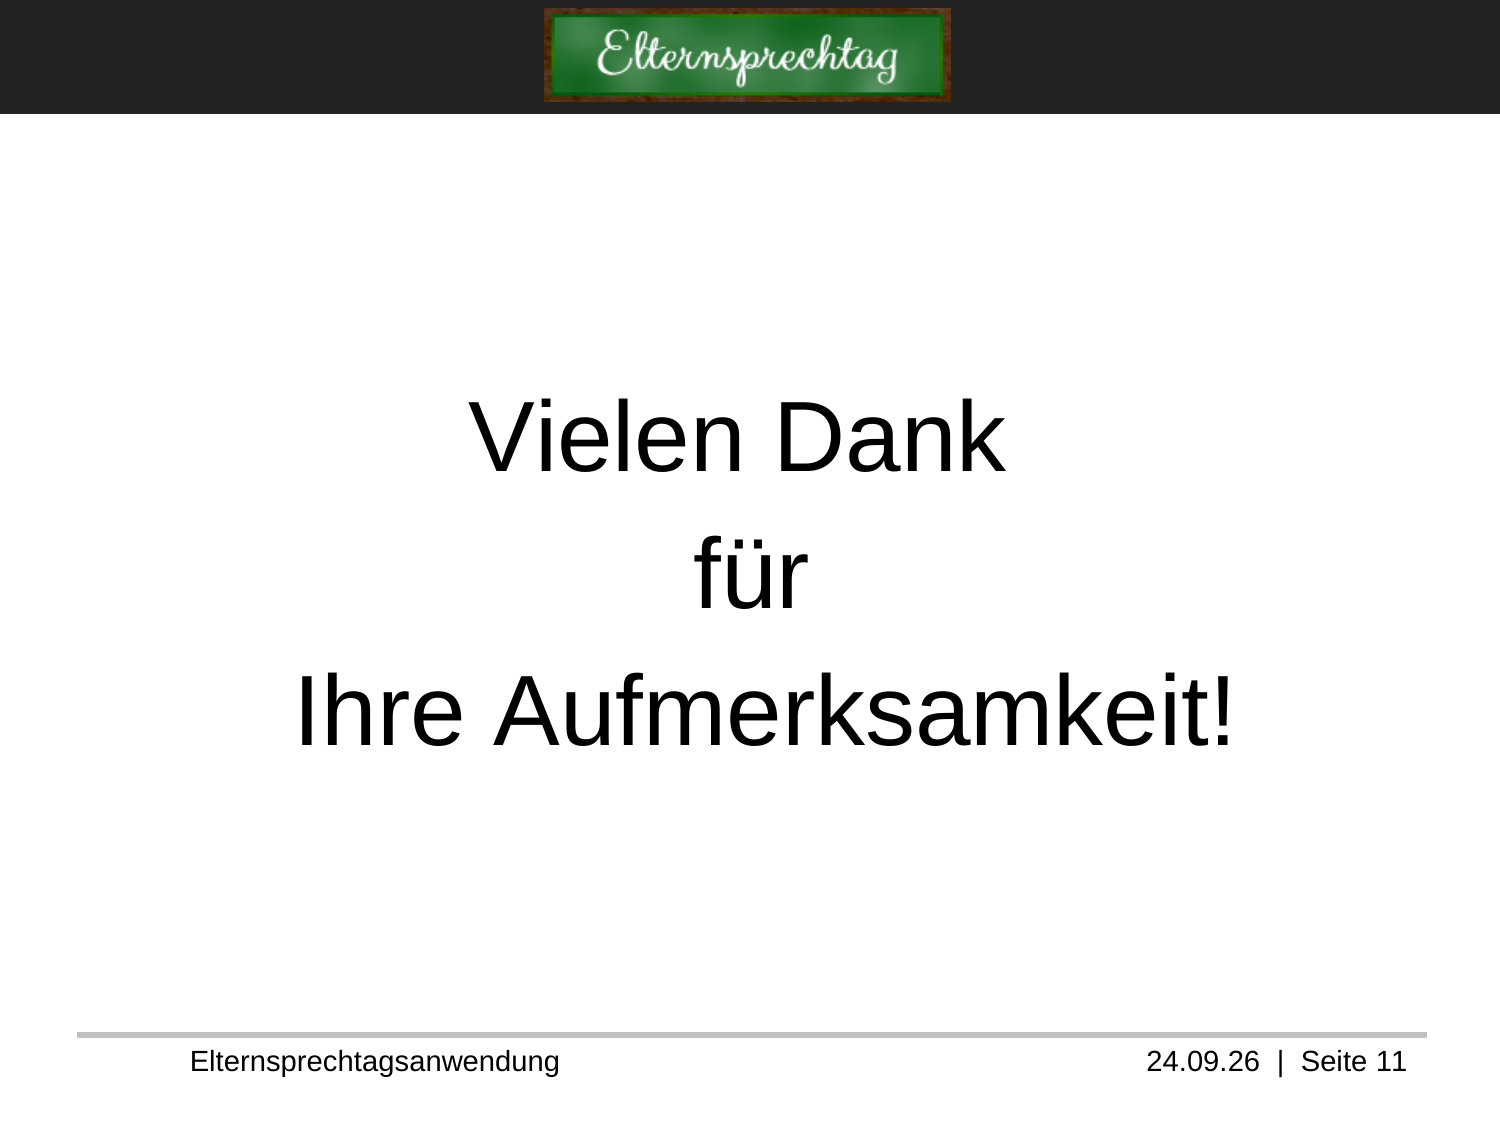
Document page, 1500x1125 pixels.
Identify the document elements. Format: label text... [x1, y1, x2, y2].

subtitle Vielen Dank für Ihre Aufmerksamkeit! [76, 102, 1427, 1035]
picture [0, 0, 1500, 114]
